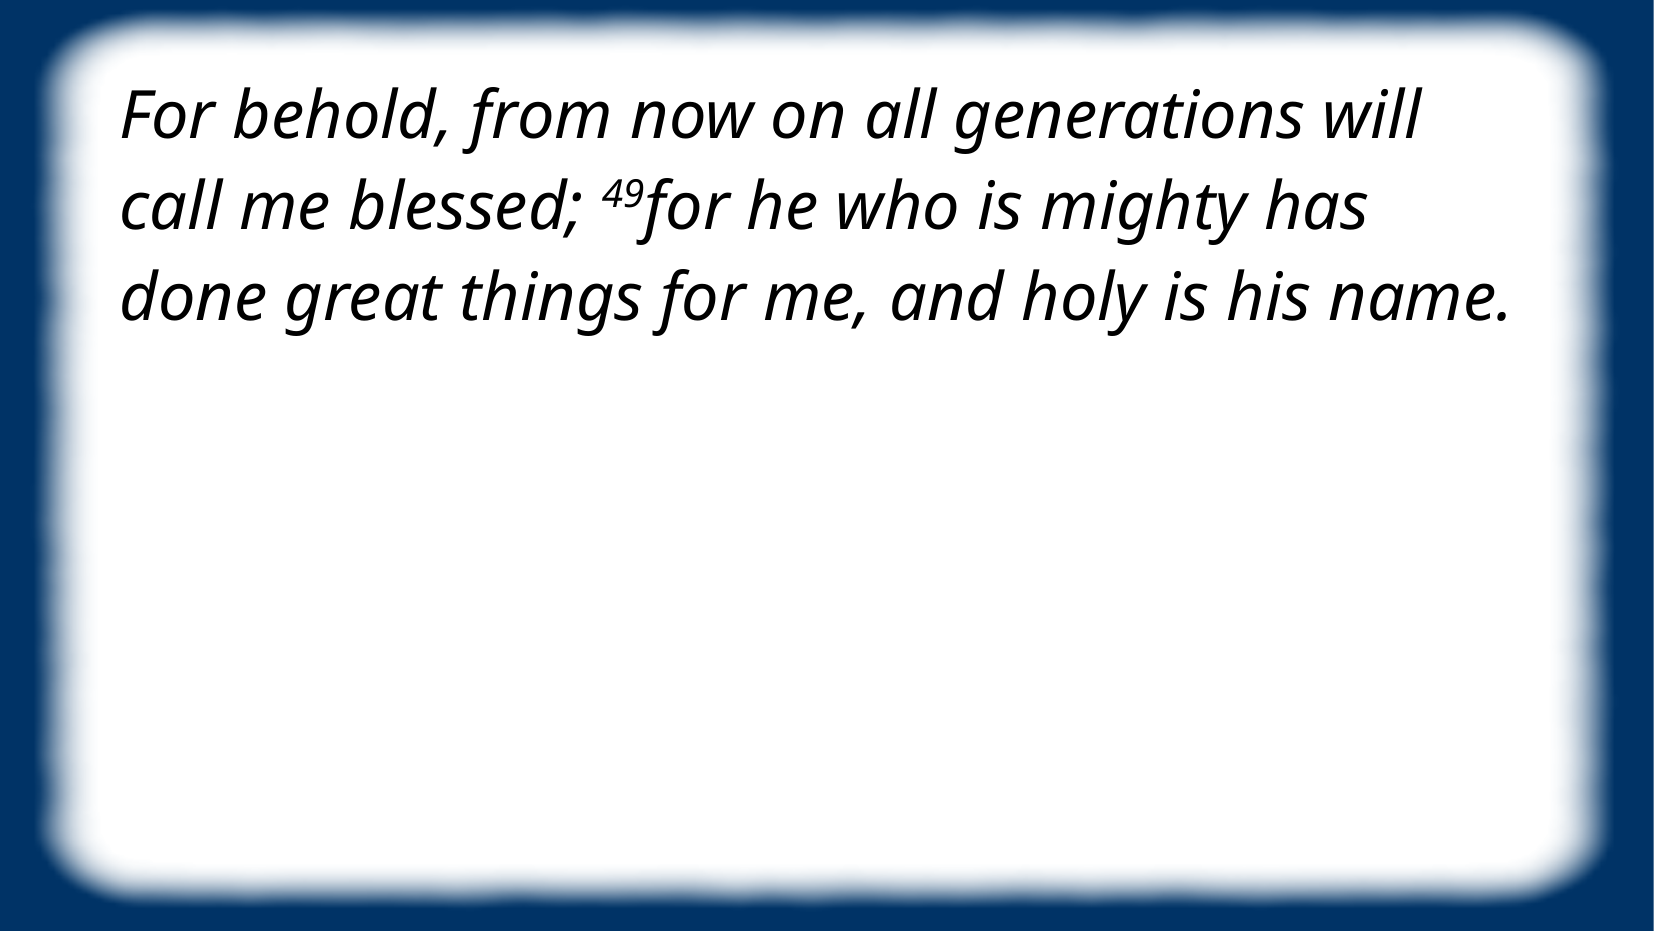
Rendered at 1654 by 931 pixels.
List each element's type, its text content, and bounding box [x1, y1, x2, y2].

picture [0, 0, 1654, 931]
text_box For behold, from now on all generations will call me blessed; 49for he who is mighty has done great things for me, and holy is his name. [105, 60, 1546, 342]
